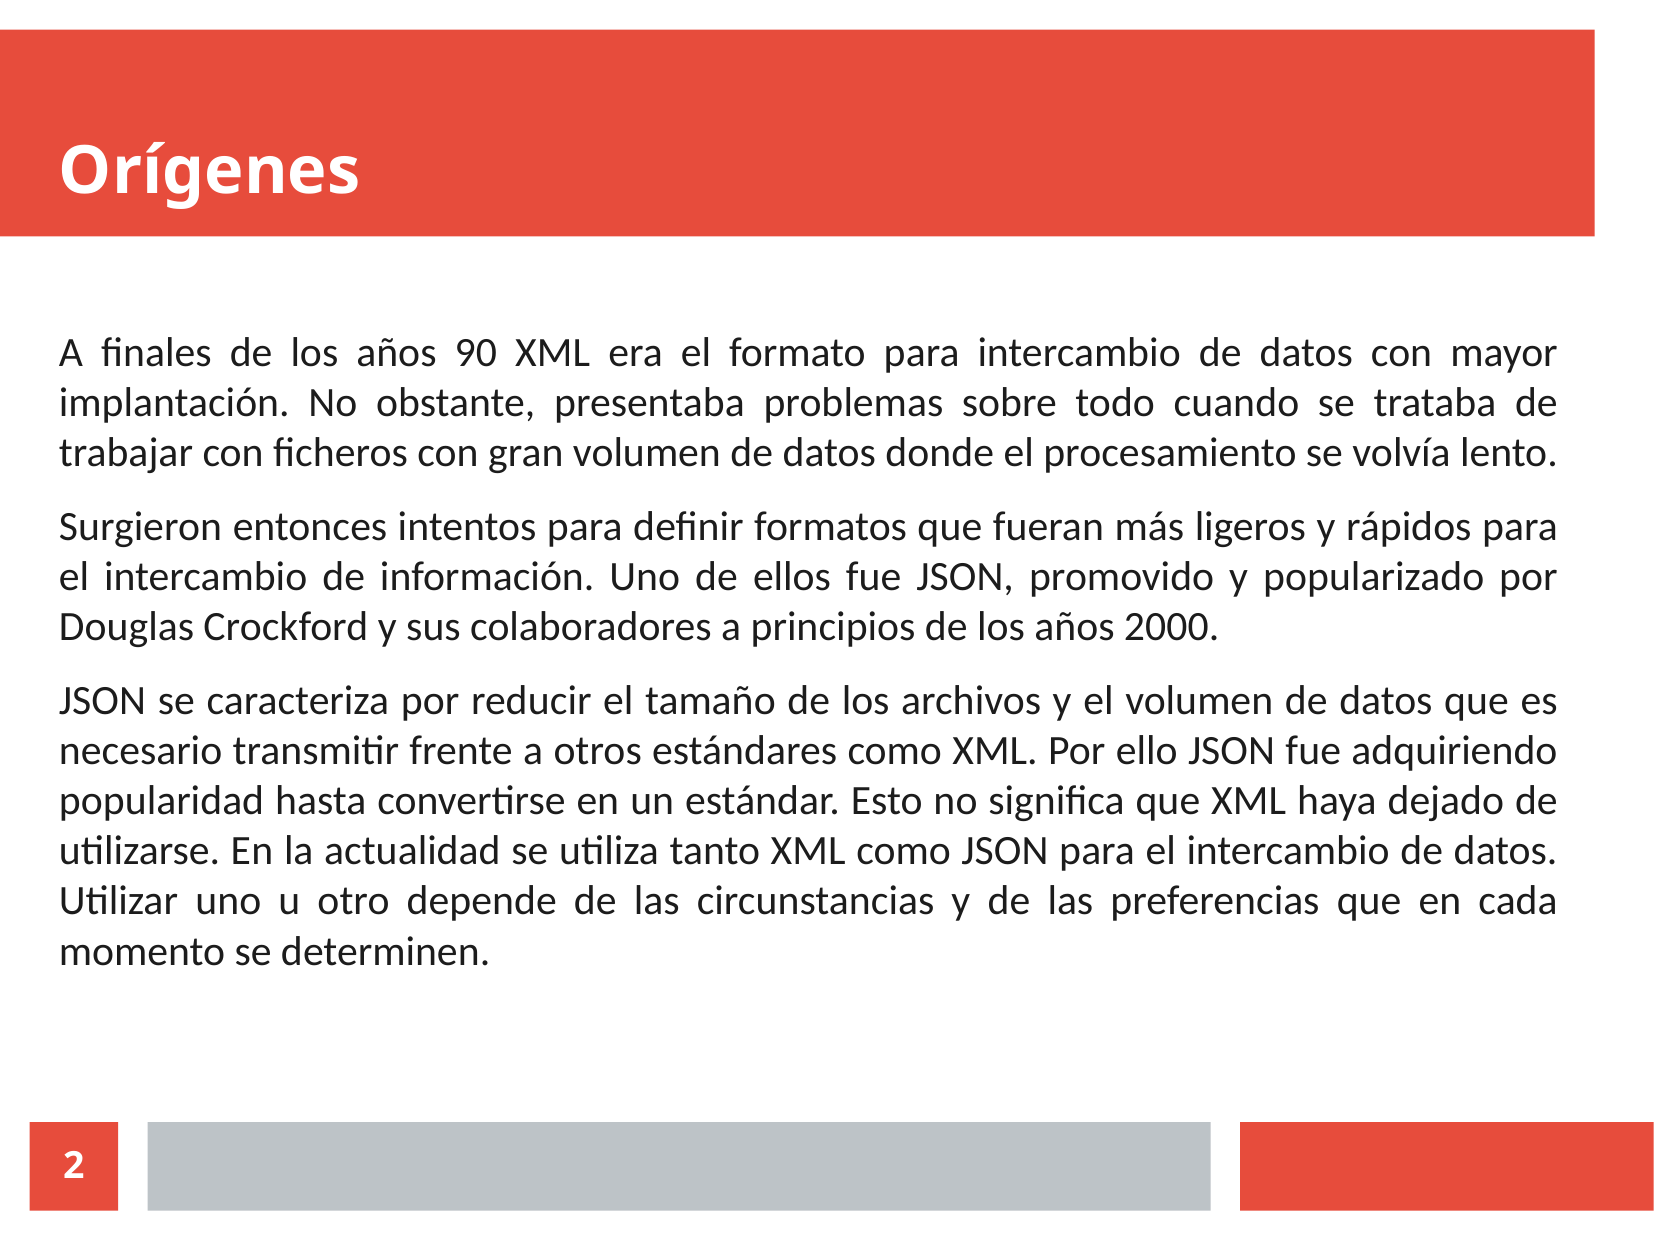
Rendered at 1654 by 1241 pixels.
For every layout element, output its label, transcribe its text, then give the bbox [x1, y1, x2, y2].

title Orígenes [59, 59, 1595, 207]
list A finales de los años 90 XML era el formato para intercambio de datos con mayor implantación. No obstante, presentaba problemas sobre todo cuando se trataba de trabajar con ficheros con gran volumen de datos donde el procesamiento se volvía lento. Surgieron entonces intentos para definir formatos que fueran más ligeros y rápidos para el intercambio de información. Uno de ellos fue JSON, promovido y popularizado por Douglas Crockford y sus colaboradores a principios de los años 2000. JSON se caracteriza por reducir el tamaño de los archivos y el volumen de datos que es necesario transmitir frente a otros estándares como XML. Por ello JSON fue adquiriendo popularidad hasta convertirse en un estándar. Esto no significa que XML haya dejado de utilizarse. En la actualidad se utiliza tanto XML como JSON para el intercambio de datos. Utilizar uno u otro depende de las circunstancias y de las preferencias que en cada momento se determinen. [59, 324, 1565, 1093]
text_box [29, 1122, 119, 1211]
